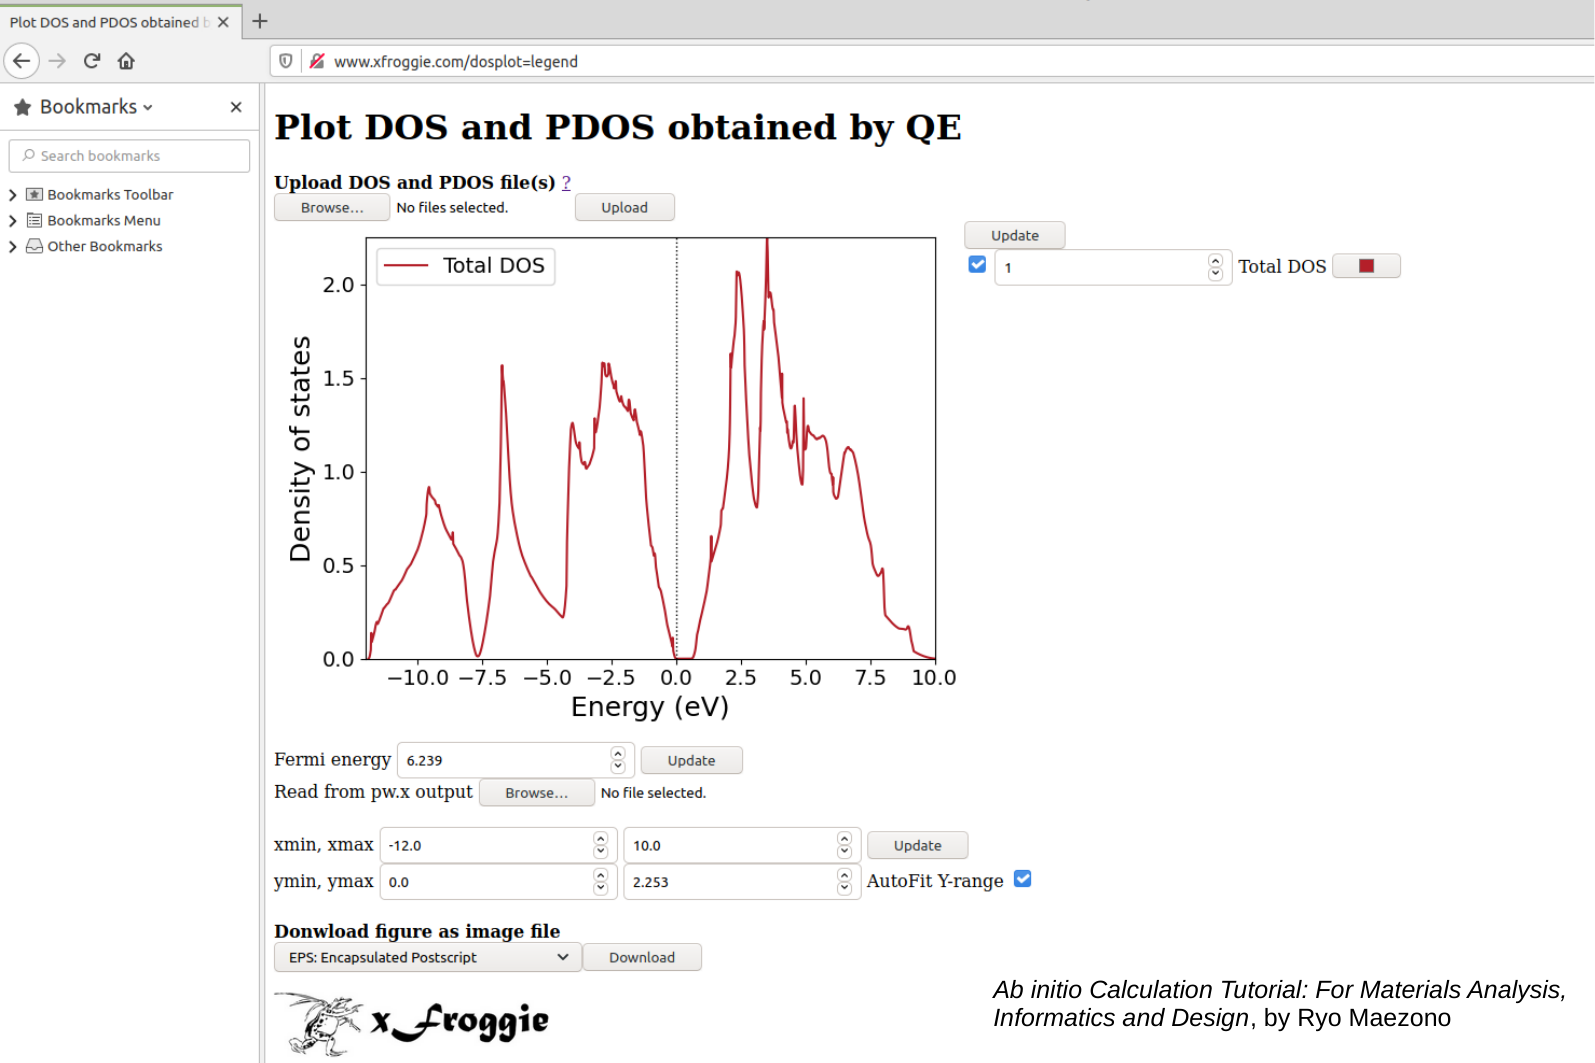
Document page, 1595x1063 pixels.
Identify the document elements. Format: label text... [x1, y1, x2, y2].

picture [0, 0, 1595, 1063]
text_box Ab initio Calculation Tutorial: For Materials Analysis, Informatics and Design, by Ryo Maezono [978, 968, 1595, 1063]
